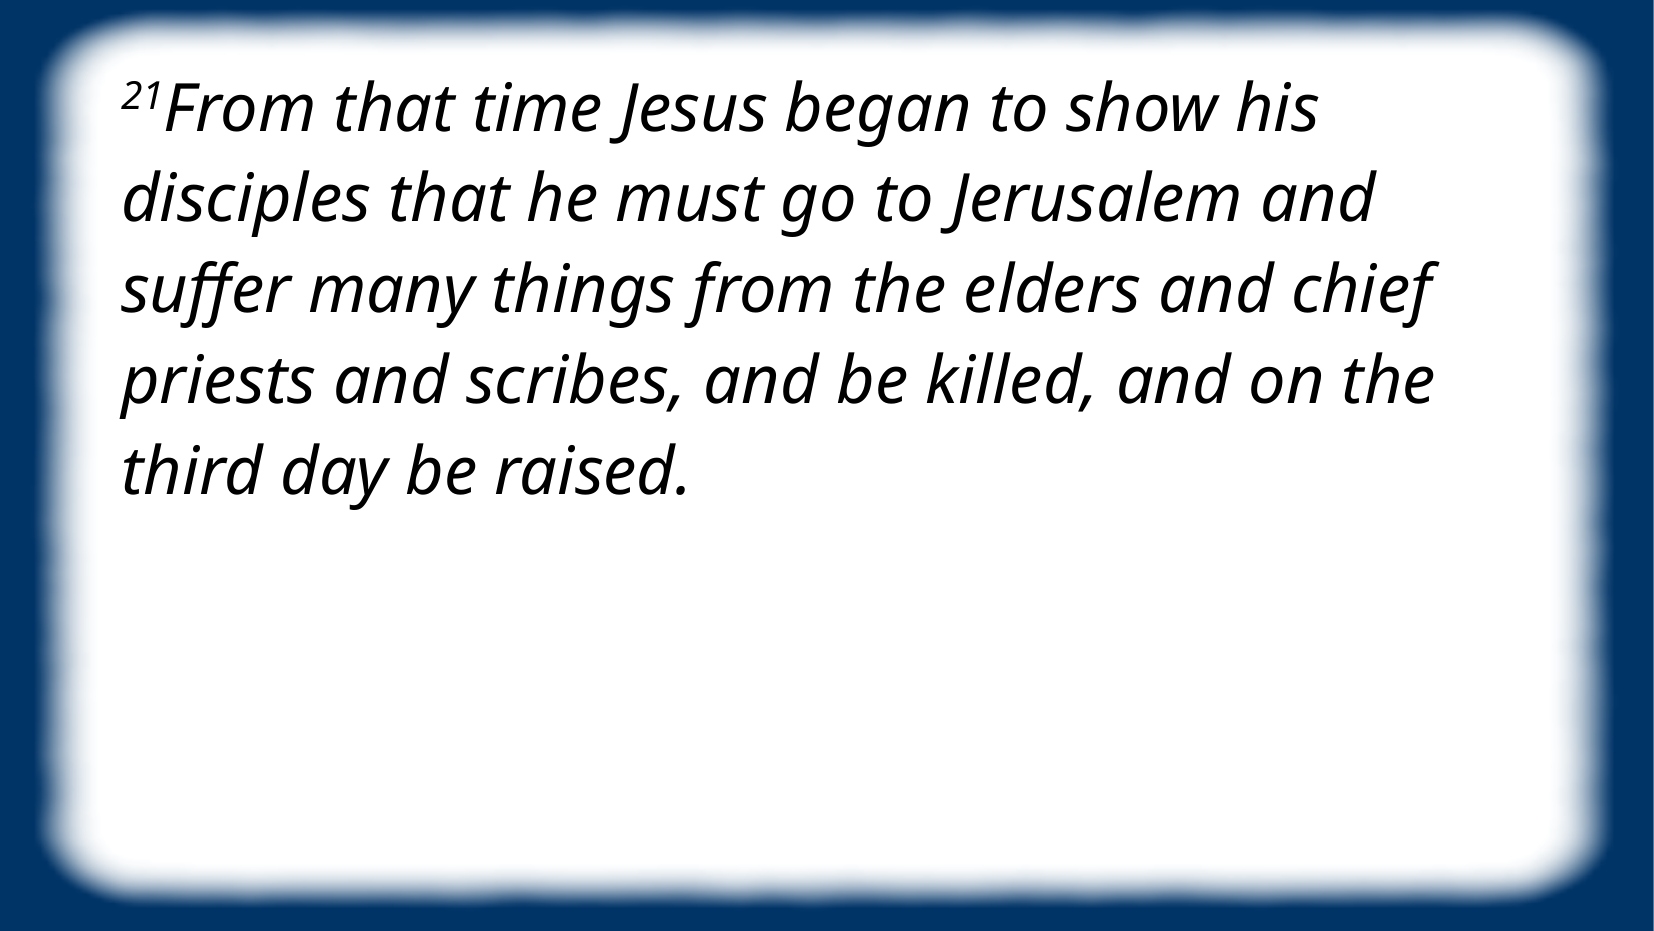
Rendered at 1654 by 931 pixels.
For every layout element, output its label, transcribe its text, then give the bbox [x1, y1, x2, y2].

picture [0, 0, 1654, 931]
text_box 21From that time Jesus began to show his disciples that he must go to Jerusalem and suffer many things from the elders and chief priests and scribes, and be killed, and on the third day be raised. [106, 52, 1552, 512]
